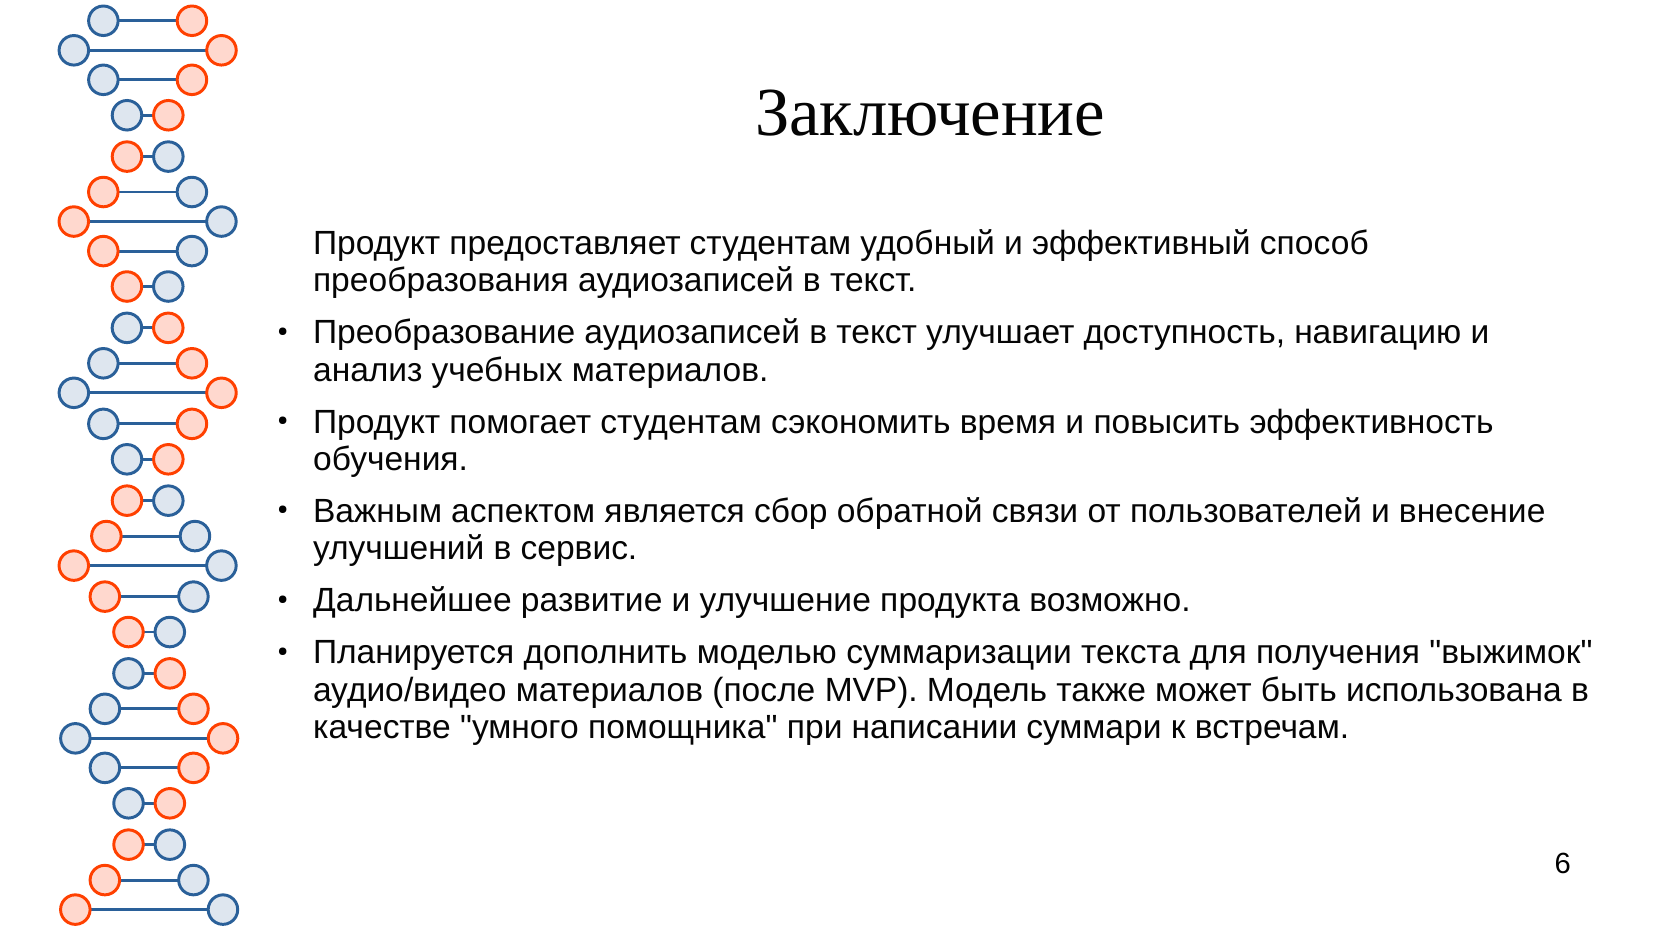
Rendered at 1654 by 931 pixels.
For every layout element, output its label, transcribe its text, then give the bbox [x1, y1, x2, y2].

list Продукт предоставляет студентам удобный и эффективный способ преобразования аудиозаписей в текст. Преобразование аудиозаписей в текст улучшает доступность, навигацию и анализ учебных материалов. Продукт помогает студентам сэкономить время и повысить эффективность обучения. Важным аспектом является сбор обратной связи от пользователей и внесение улучшений в сервис. Дальнейшее развитие и улучшение продукта возможно. Планируется дополнить моделью суммаризации текста для получения "выжимок" аудио/видео материалов (после MVP). Модель также может быть использована в качестве "умного помощника" при написании суммари к встречам. [265, 224, 1595, 764]
title Заключение [265, 35, 1595, 189]
